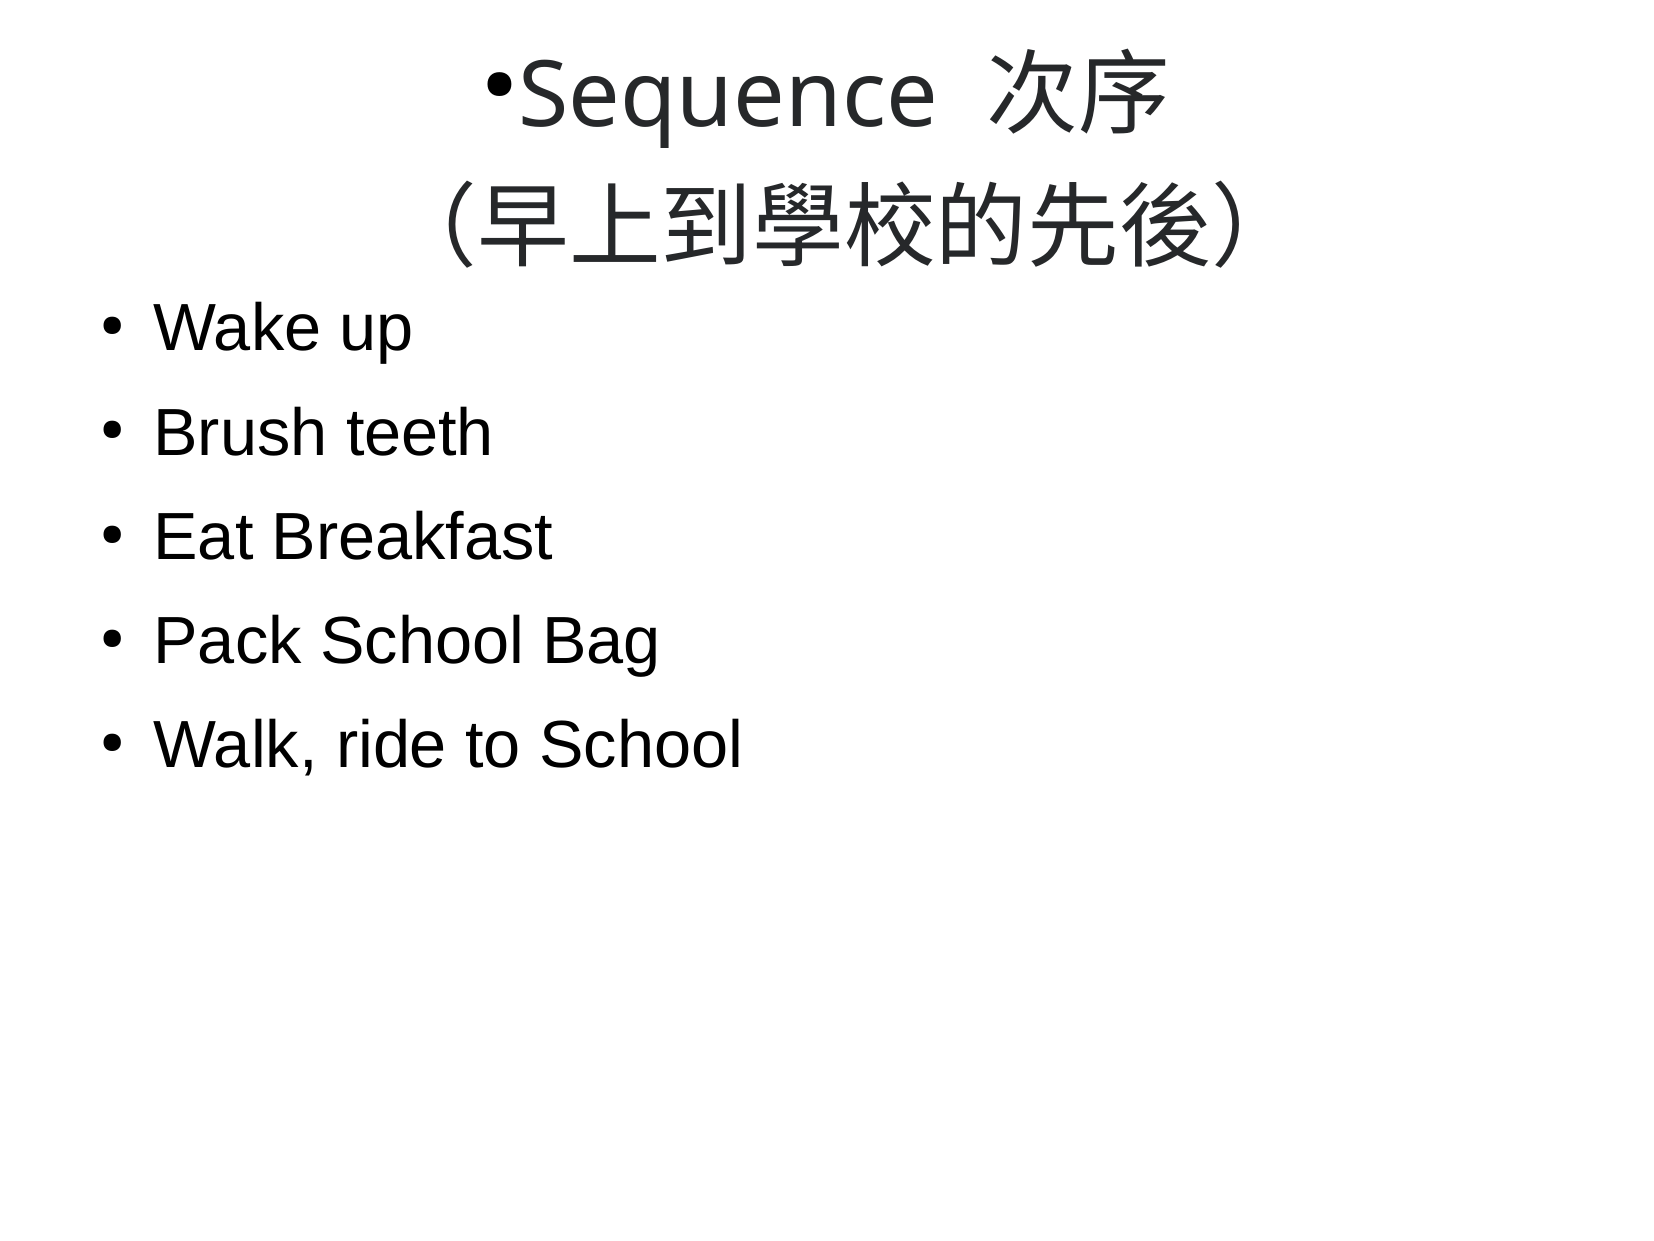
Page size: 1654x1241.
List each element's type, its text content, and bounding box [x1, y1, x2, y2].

list Wake up Brush teeth Eat Breakfast Pack School Bag Walk, ride to School [82, 290, 1571, 1109]
title Sequence 次序 （早上到學校的先後） [82, 31, 1571, 275]
